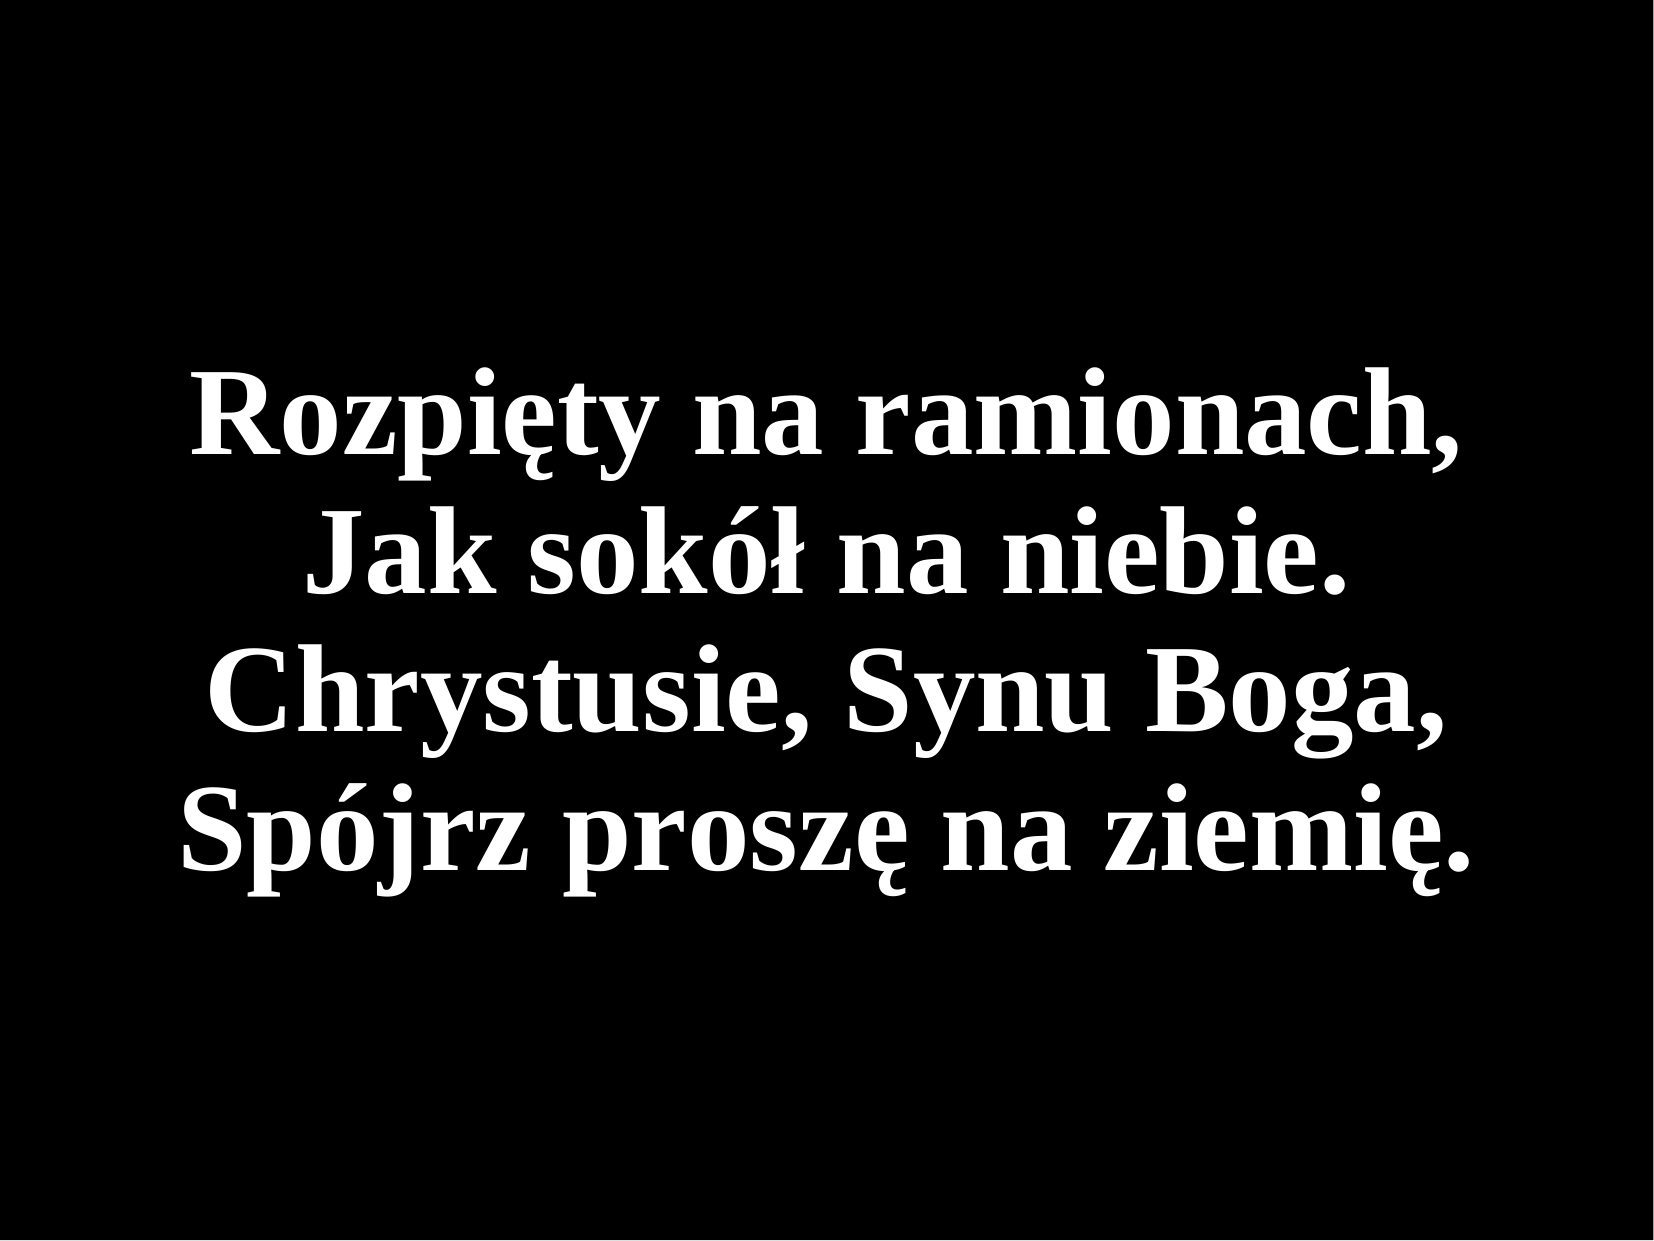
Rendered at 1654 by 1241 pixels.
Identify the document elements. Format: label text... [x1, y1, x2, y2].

title Rozpięty na ramionach, Jak sokół na niebie. Chrystusie, Synu Boga, Spójrz proszę na ziemię. [0, 0, 1654, 1241]
